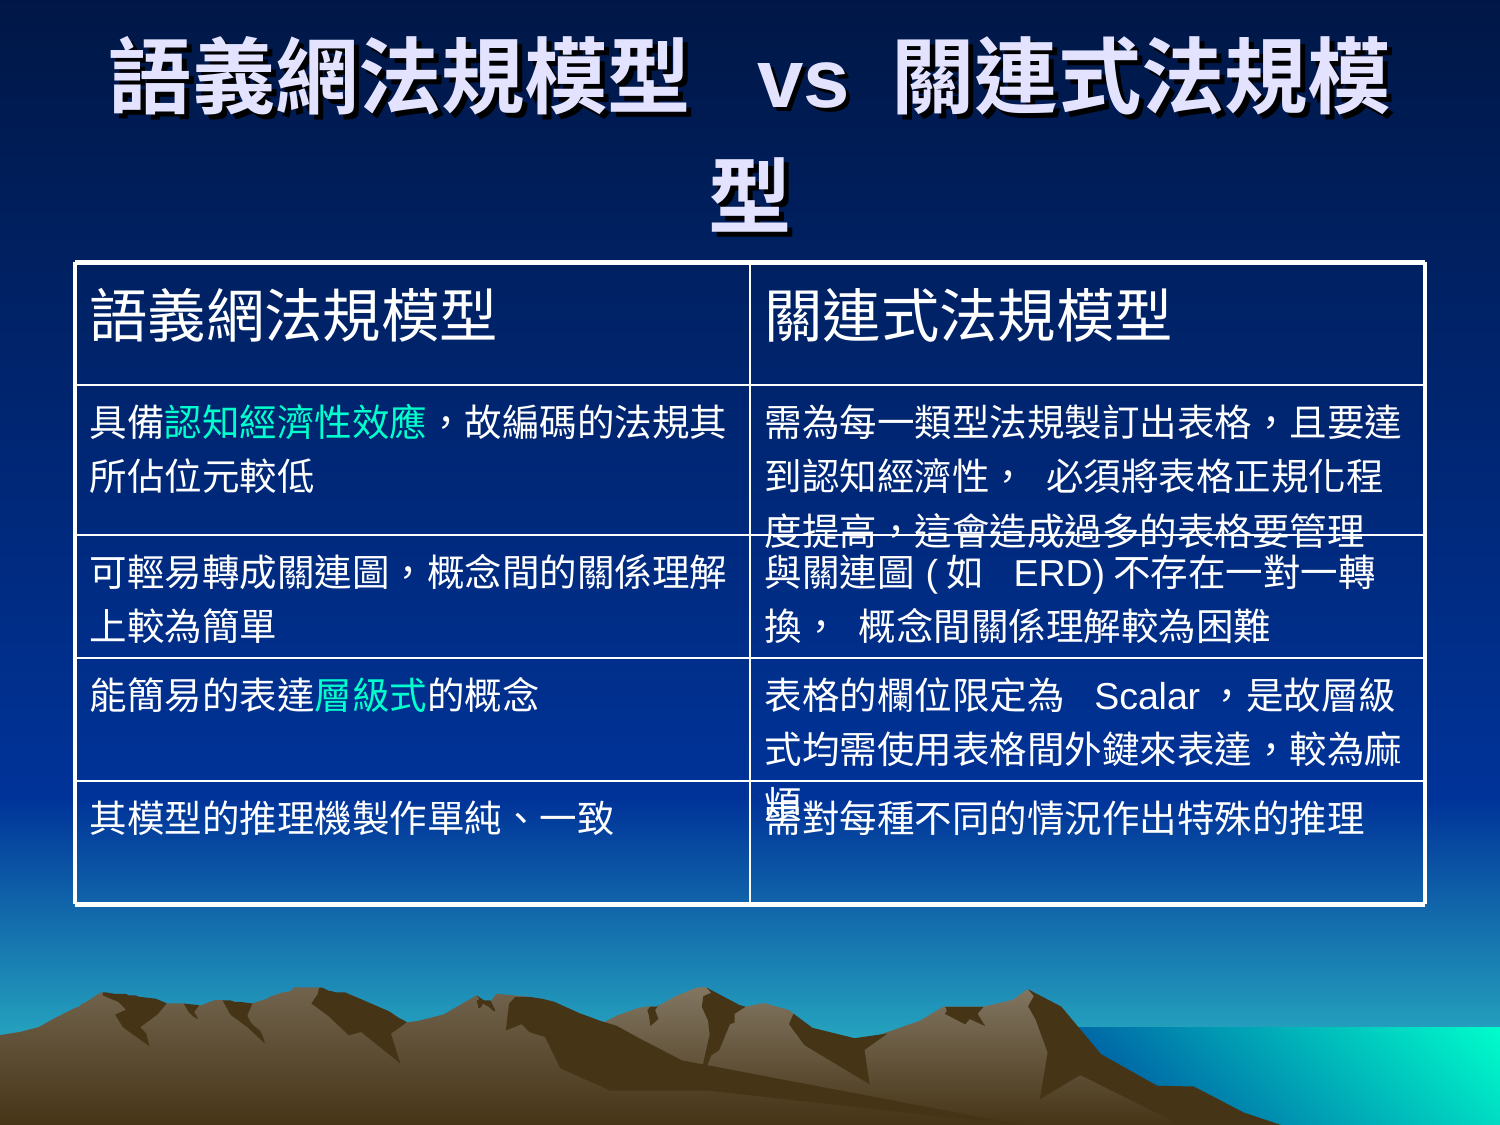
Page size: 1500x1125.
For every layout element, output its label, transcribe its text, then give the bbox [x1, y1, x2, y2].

text_box 需為每一類型法規製訂出表格，且要達到認知經濟性， 必須將表格正規化程度提高，這會造成過多的表格要管理 [751, 386, 1423, 534]
text_box 可輕易轉成關連圖，概念間的關係理解上較為簡單 [77, 536, 749, 657]
text_box 表格的欄位限定為 Scalar，是故層級式均需使用表格間外鍵來表達，較為麻煩 [751, 659, 1423, 780]
text_box 需對每種不同的情況作出特殊的推理 [751, 782, 1423, 902]
text_box 其模型的推理機製作單純、一致 [77, 782, 749, 902]
title 語義網法規模型 vs 關連式法規模型 [75, 23, 1426, 239]
text_box 具備認知經濟性效應，故編碼的法規其所佔位元較低 [77, 386, 749, 534]
text_box 與關連圖(如 ERD)不存在一對一轉換， 概念間關係理解較為困難 [751, 536, 1423, 657]
text_box 能簡易的表達層級式的概念 [77, 659, 749, 780]
text_box 關連式法規模型 [751, 265, 1423, 384]
text_box 語義網法規模型 [77, 265, 749, 384]
